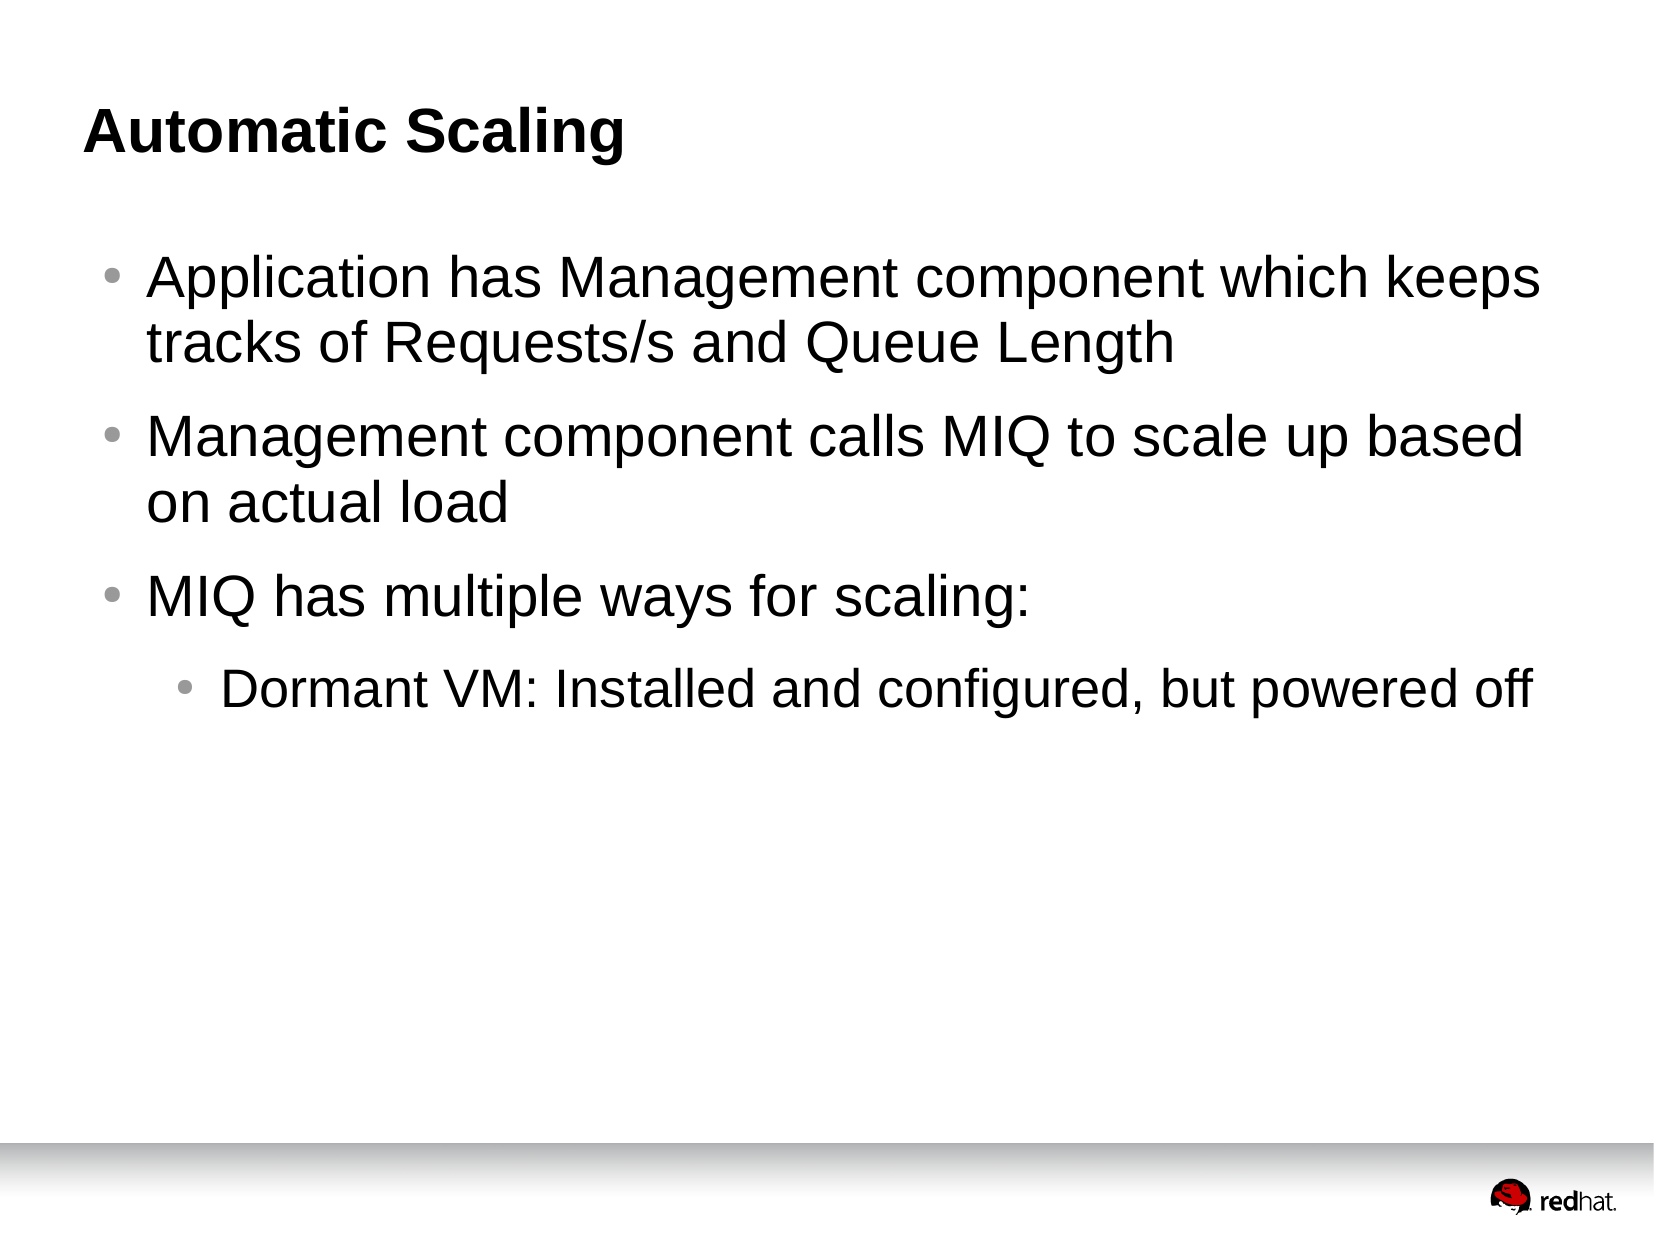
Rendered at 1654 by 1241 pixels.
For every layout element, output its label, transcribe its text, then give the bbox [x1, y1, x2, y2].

list Application has Management component which keeps tracks of Requests/s and Queue Length Management component calls MIQ to scale up based on actual load MIQ has multiple ways for scaling: Dormant VM: Installed and configured, but powered off [86, 244, 1576, 1039]
title Automatic Scaling [82, 37, 1571, 225]
picture [0, 1143, 1654, 1241]
